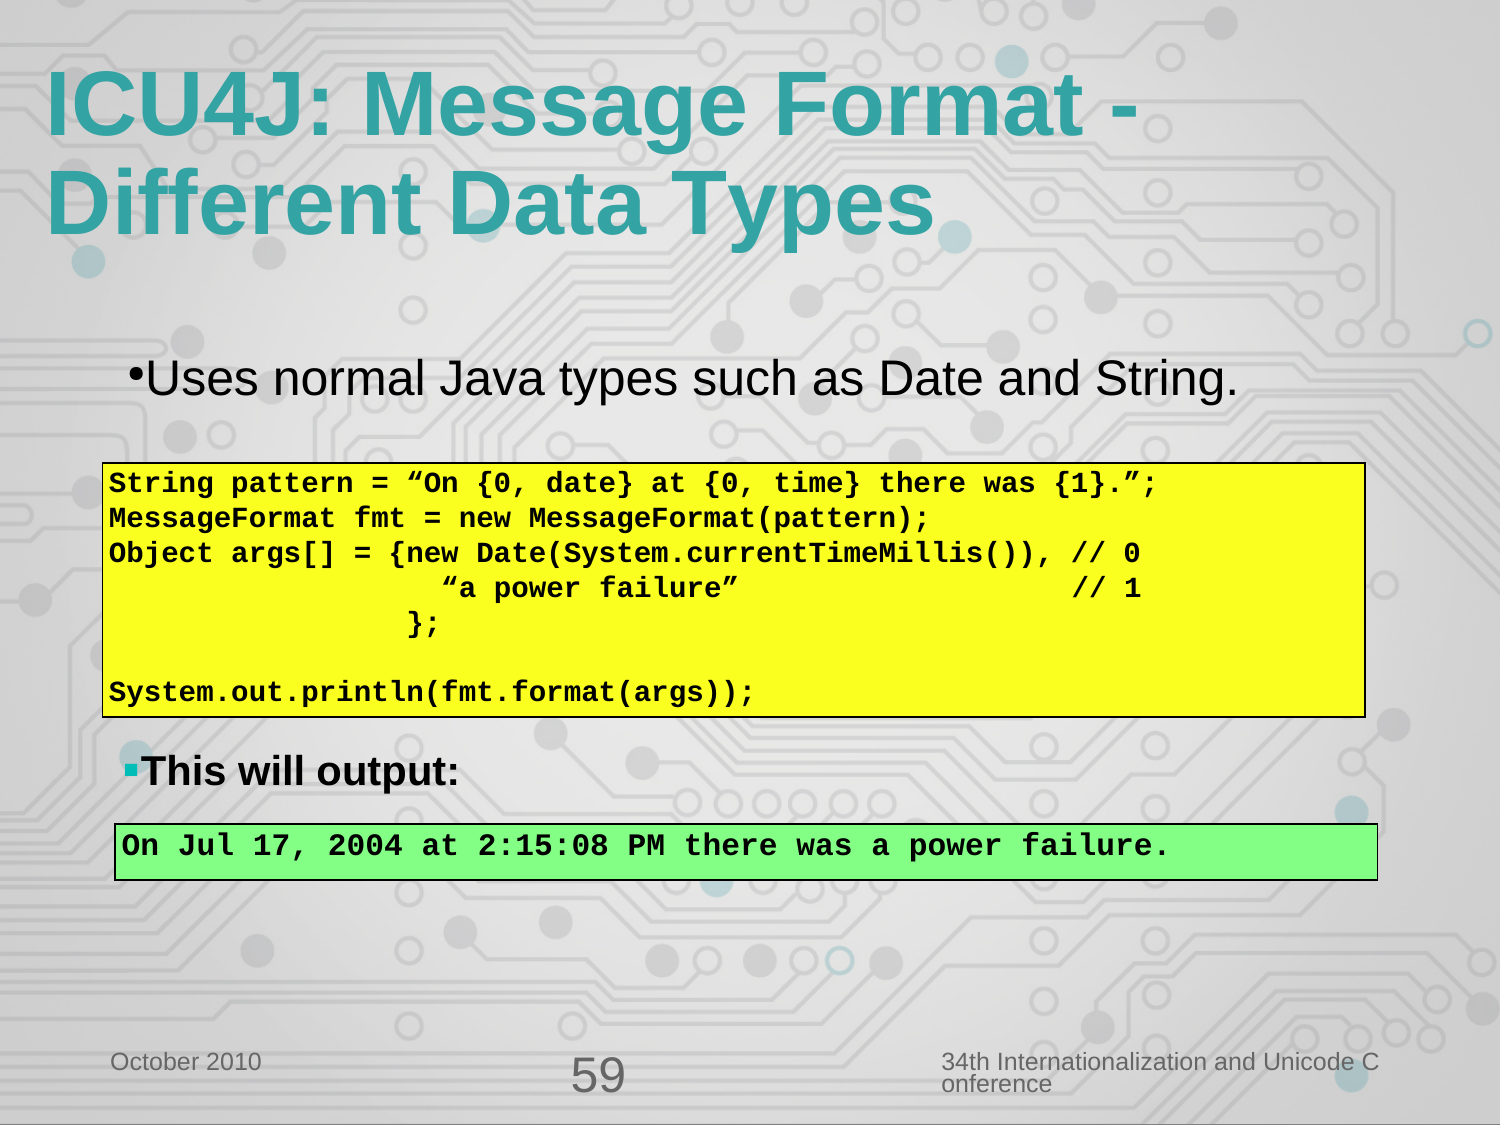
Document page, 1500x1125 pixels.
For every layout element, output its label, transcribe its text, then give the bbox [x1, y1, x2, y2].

text_box This will output: [115, 749, 1391, 814]
text_box On Jul 17, 2004 at 2:15:08 PM there was a power failure. [115, 823, 1378, 881]
text_box Uses normal Java types such as Date and String. [112, 337, 1351, 413]
text_box String pattern = “On {0, date} at {0, time} there was {1}.”; MessageFormat fmt = new MessageFormat(pattern); Object args[] = {new Date(System.currentTimeMillis()), // 0 “a power failure” // 1 }; System.out.println(fmt.format(args)); [102, 462, 1366, 718]
title ICU4J: Message Format - Different Data Types [37, 47, 1391, 263]
picture [0, 0, 1500, 1124]
